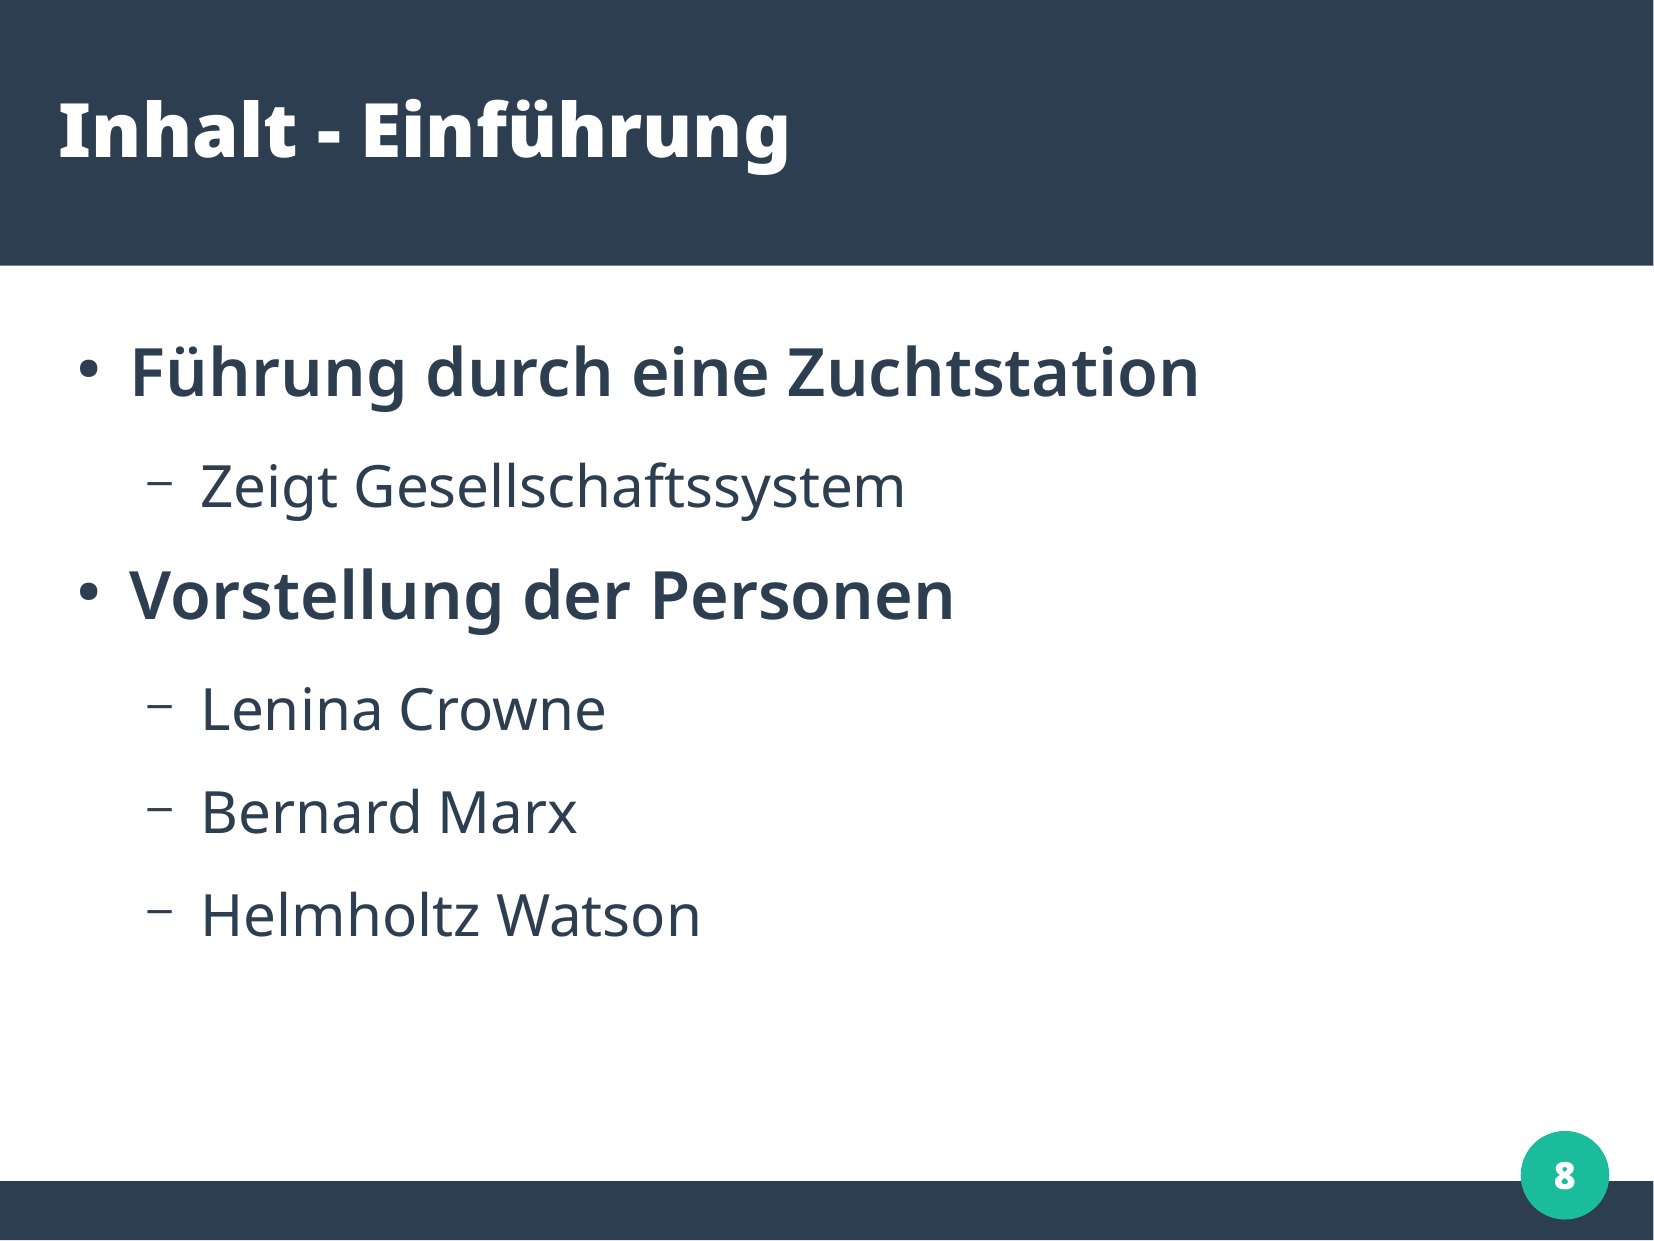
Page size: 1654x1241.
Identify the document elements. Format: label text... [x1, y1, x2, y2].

title Inhalt - Einführung [59, 49, 1595, 207]
list Führung durch eine Zuchtstation Zeigt Gesellschaftssystem Vorstellung der Personen Lenina Crowne Bernard Marx Helmholtz Watson [59, 324, 1595, 1152]
